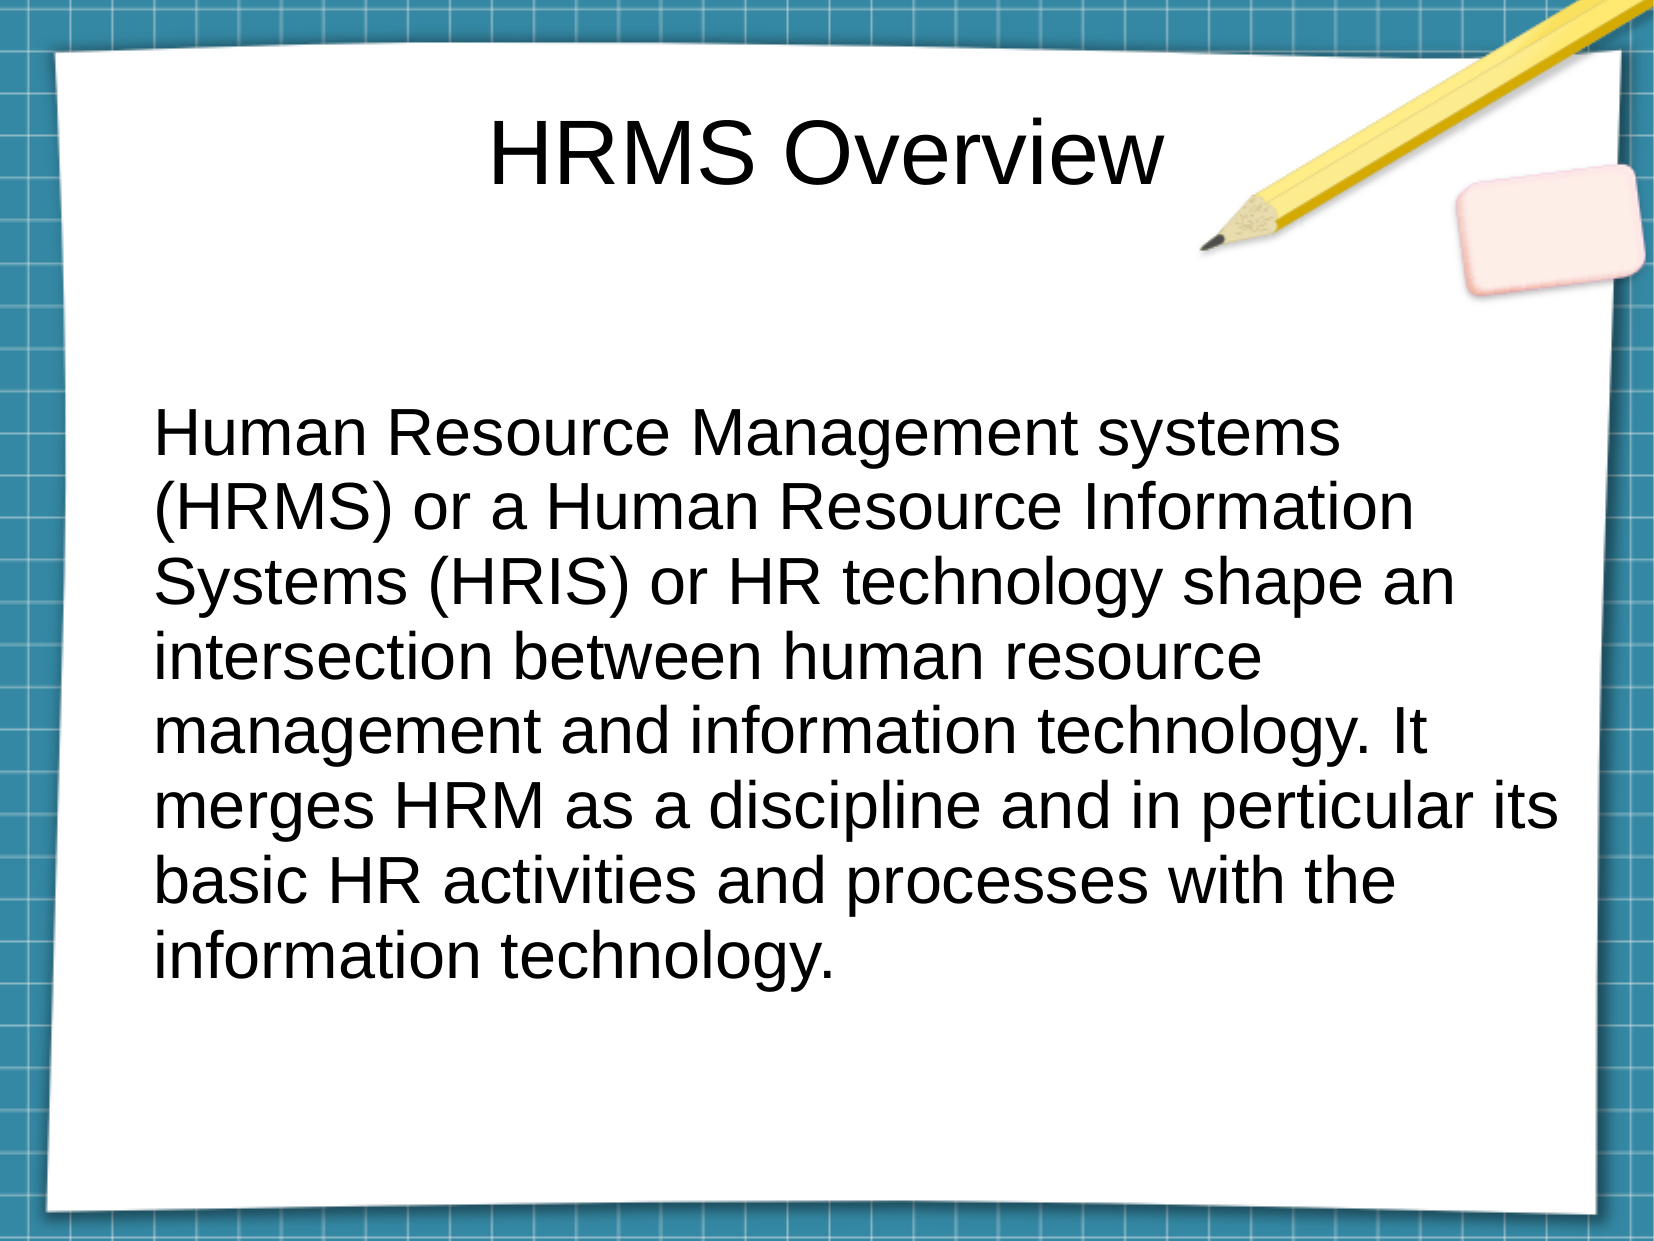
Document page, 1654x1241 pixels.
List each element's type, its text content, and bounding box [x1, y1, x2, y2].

list Human Resource Management systems (HRMS) or a Human Resource Information Systems (HRIS) or HR technology shape an intersection between human resource management and information technology. It merges HRM as a discipline and in perticular its basic HR activities and processes with the information technology. [82, 290, 1571, 1010]
title HRMS Overview [82, 49, 1571, 257]
picture [0, 0, 1654, 1241]
